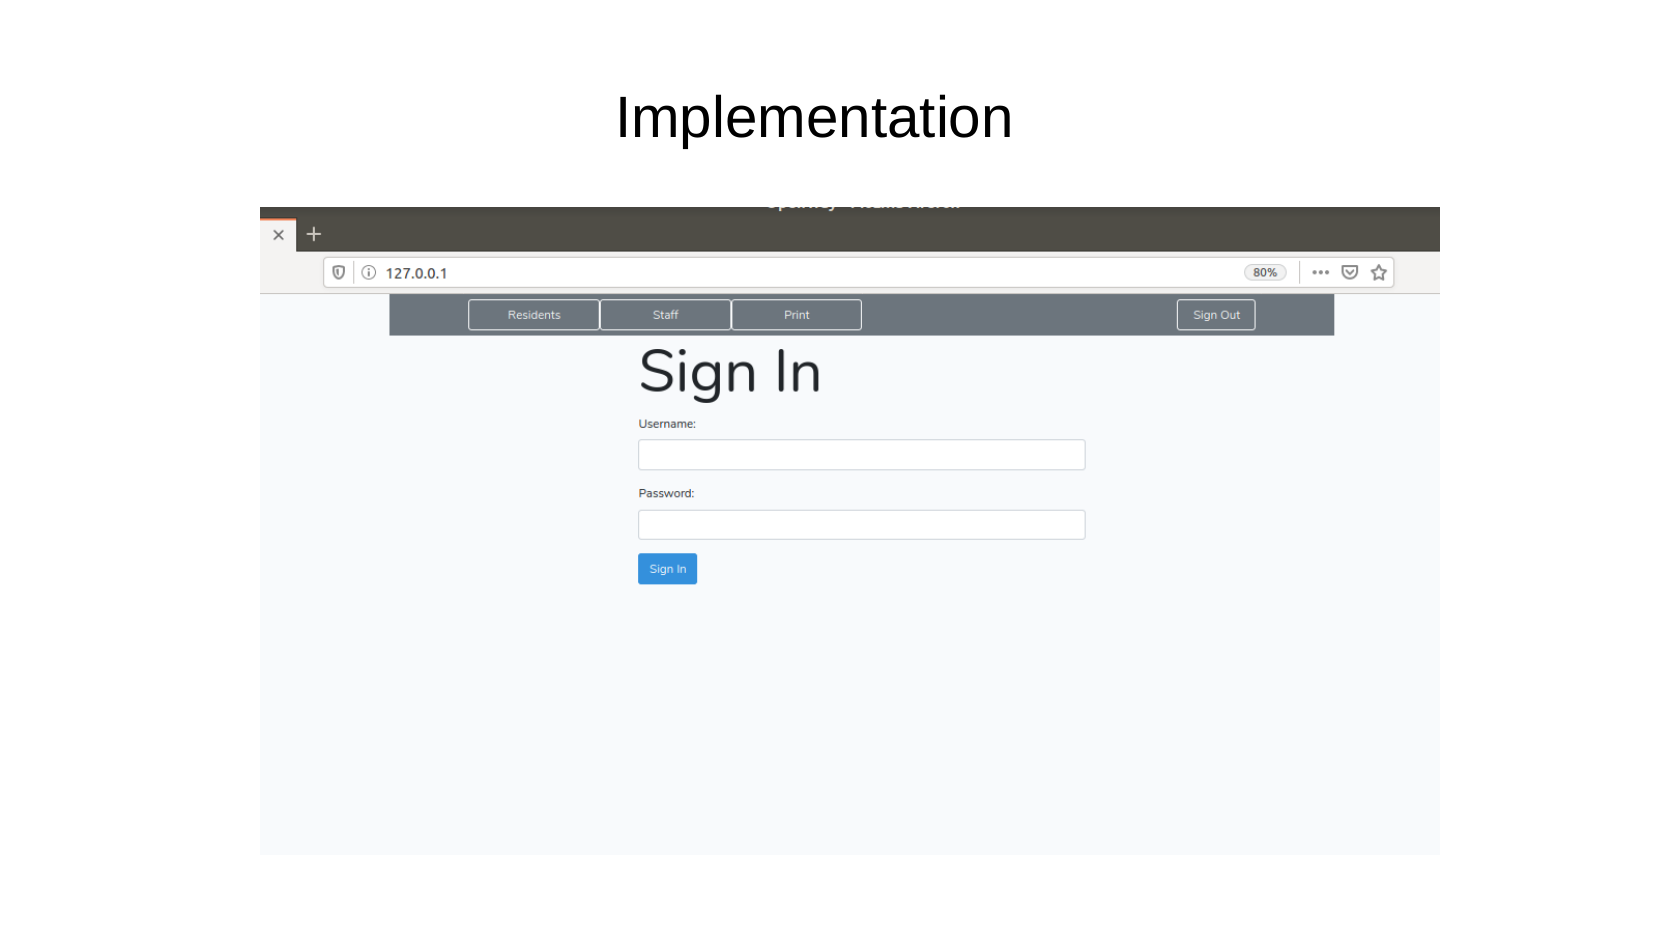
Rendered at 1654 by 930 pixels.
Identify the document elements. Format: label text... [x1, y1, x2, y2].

text_box Implementation [600, 77, 1036, 158]
picture [260, 207, 1441, 856]
